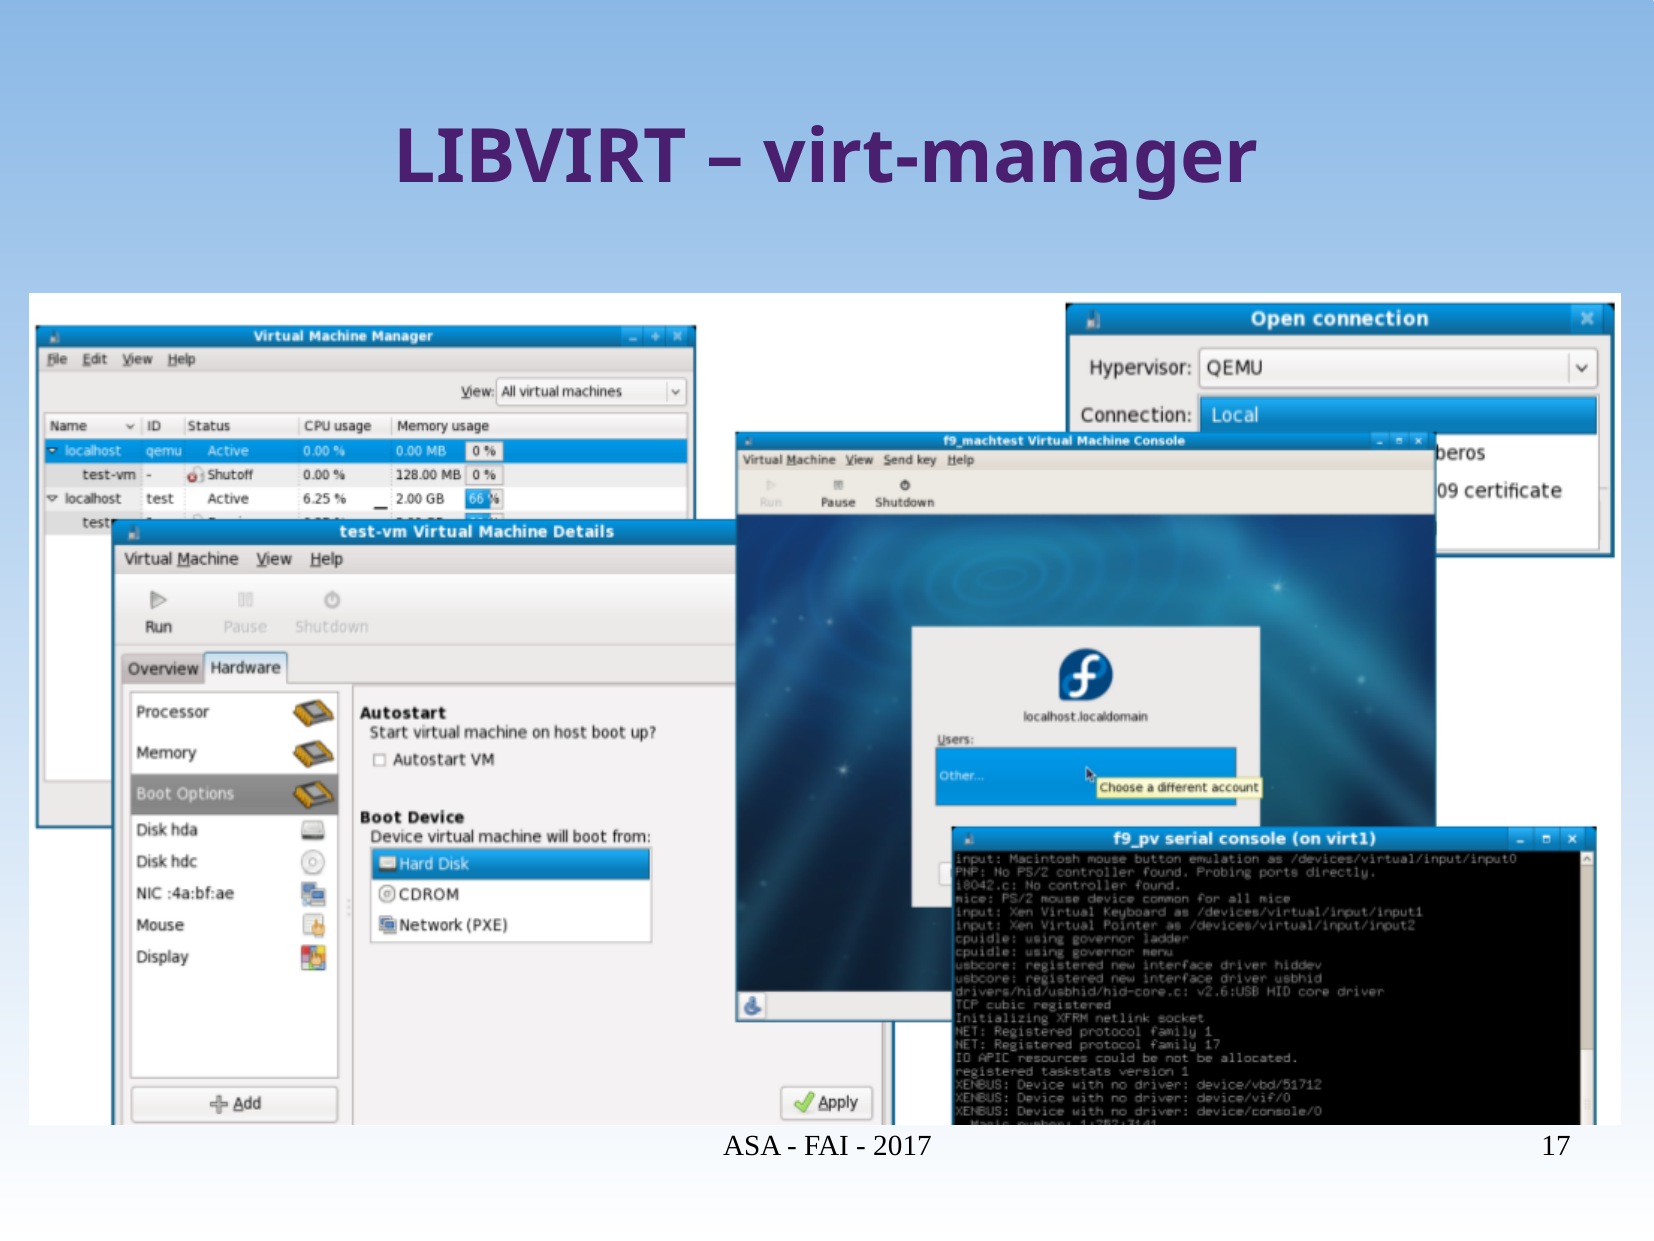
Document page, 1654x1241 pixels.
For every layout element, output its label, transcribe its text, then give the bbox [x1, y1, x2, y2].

picture [29, 293, 1621, 1126]
title LIBVIRT – virt-manager [82, 49, 1571, 257]
